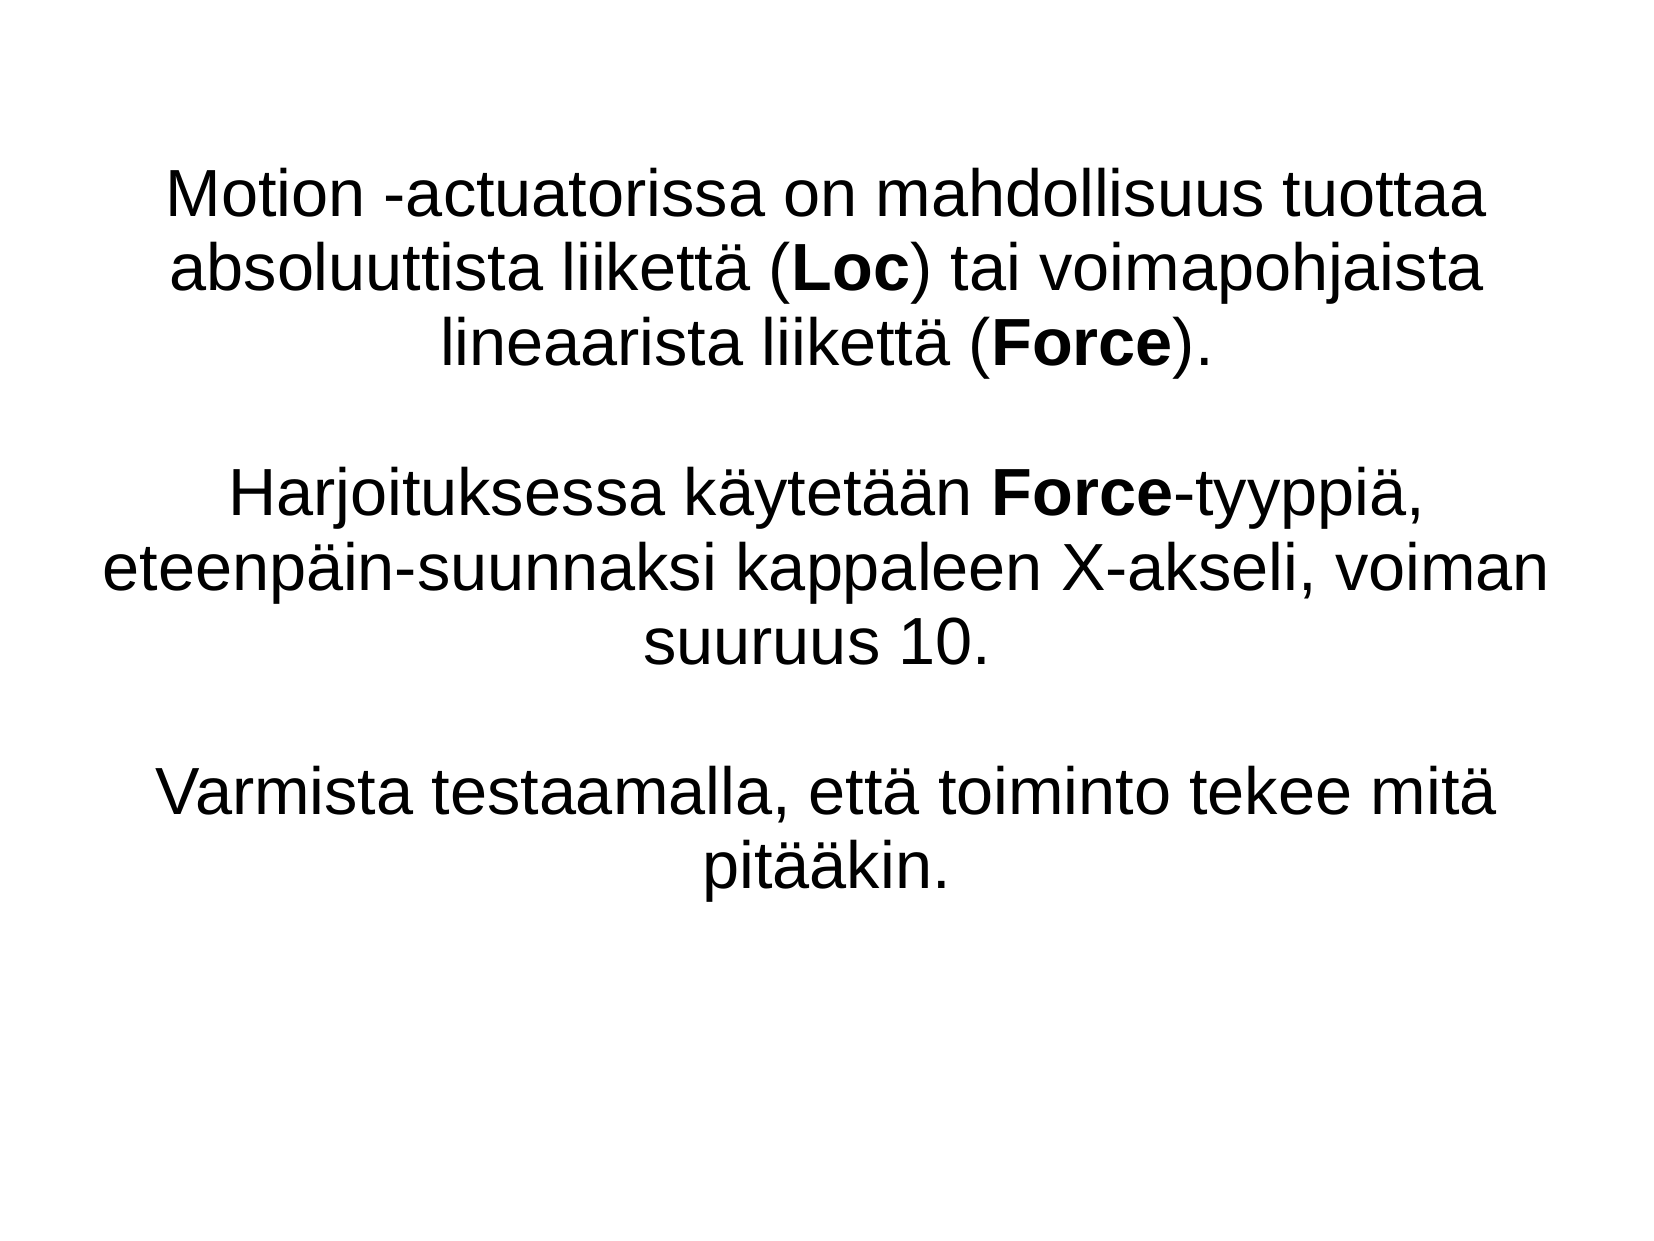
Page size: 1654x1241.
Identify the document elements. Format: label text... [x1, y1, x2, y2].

subtitle Motion -actuatorissa on mahdollisuus tuottaa absoluuttista liikettä (Loc) tai voimapohjaista lineaarista liikettä (Force). Harjoituksessa käytetään Force-tyyppiä, eteenpäin-suunnaksi kappaleen X-akseli, voiman suuruus 10. Varmista testaamalla, että toiminto tekee mitä pitääkin. [82, 49, 1571, 1010]
